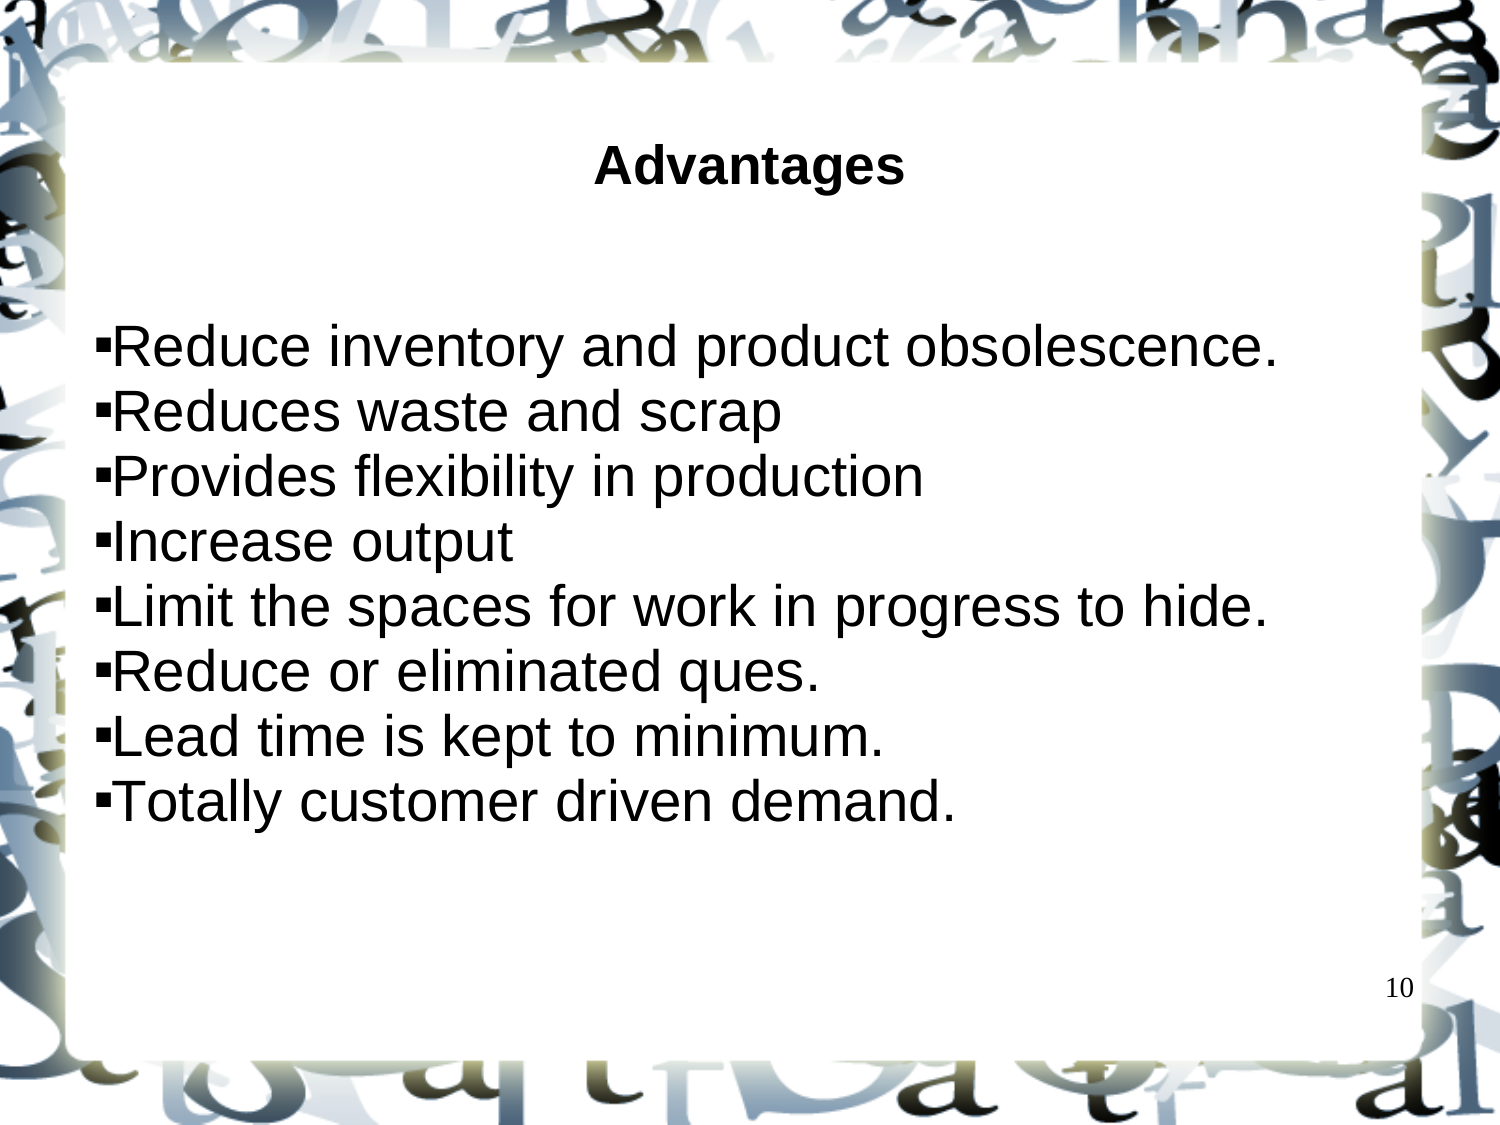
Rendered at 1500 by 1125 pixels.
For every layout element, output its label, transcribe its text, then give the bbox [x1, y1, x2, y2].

title Advantages [75, 71, 1425, 260]
picture [0, 0, 1500, 1125]
subtitle Reduce inventory and product obsolescence. Reduces waste and scrap Provides flexibility in production Increase output Limit the spaces for work in progress to hide. Reduce or eliminated ques. Lead time is kept to minimum. Totally customer driven demand. [96, 284, 1388, 938]
